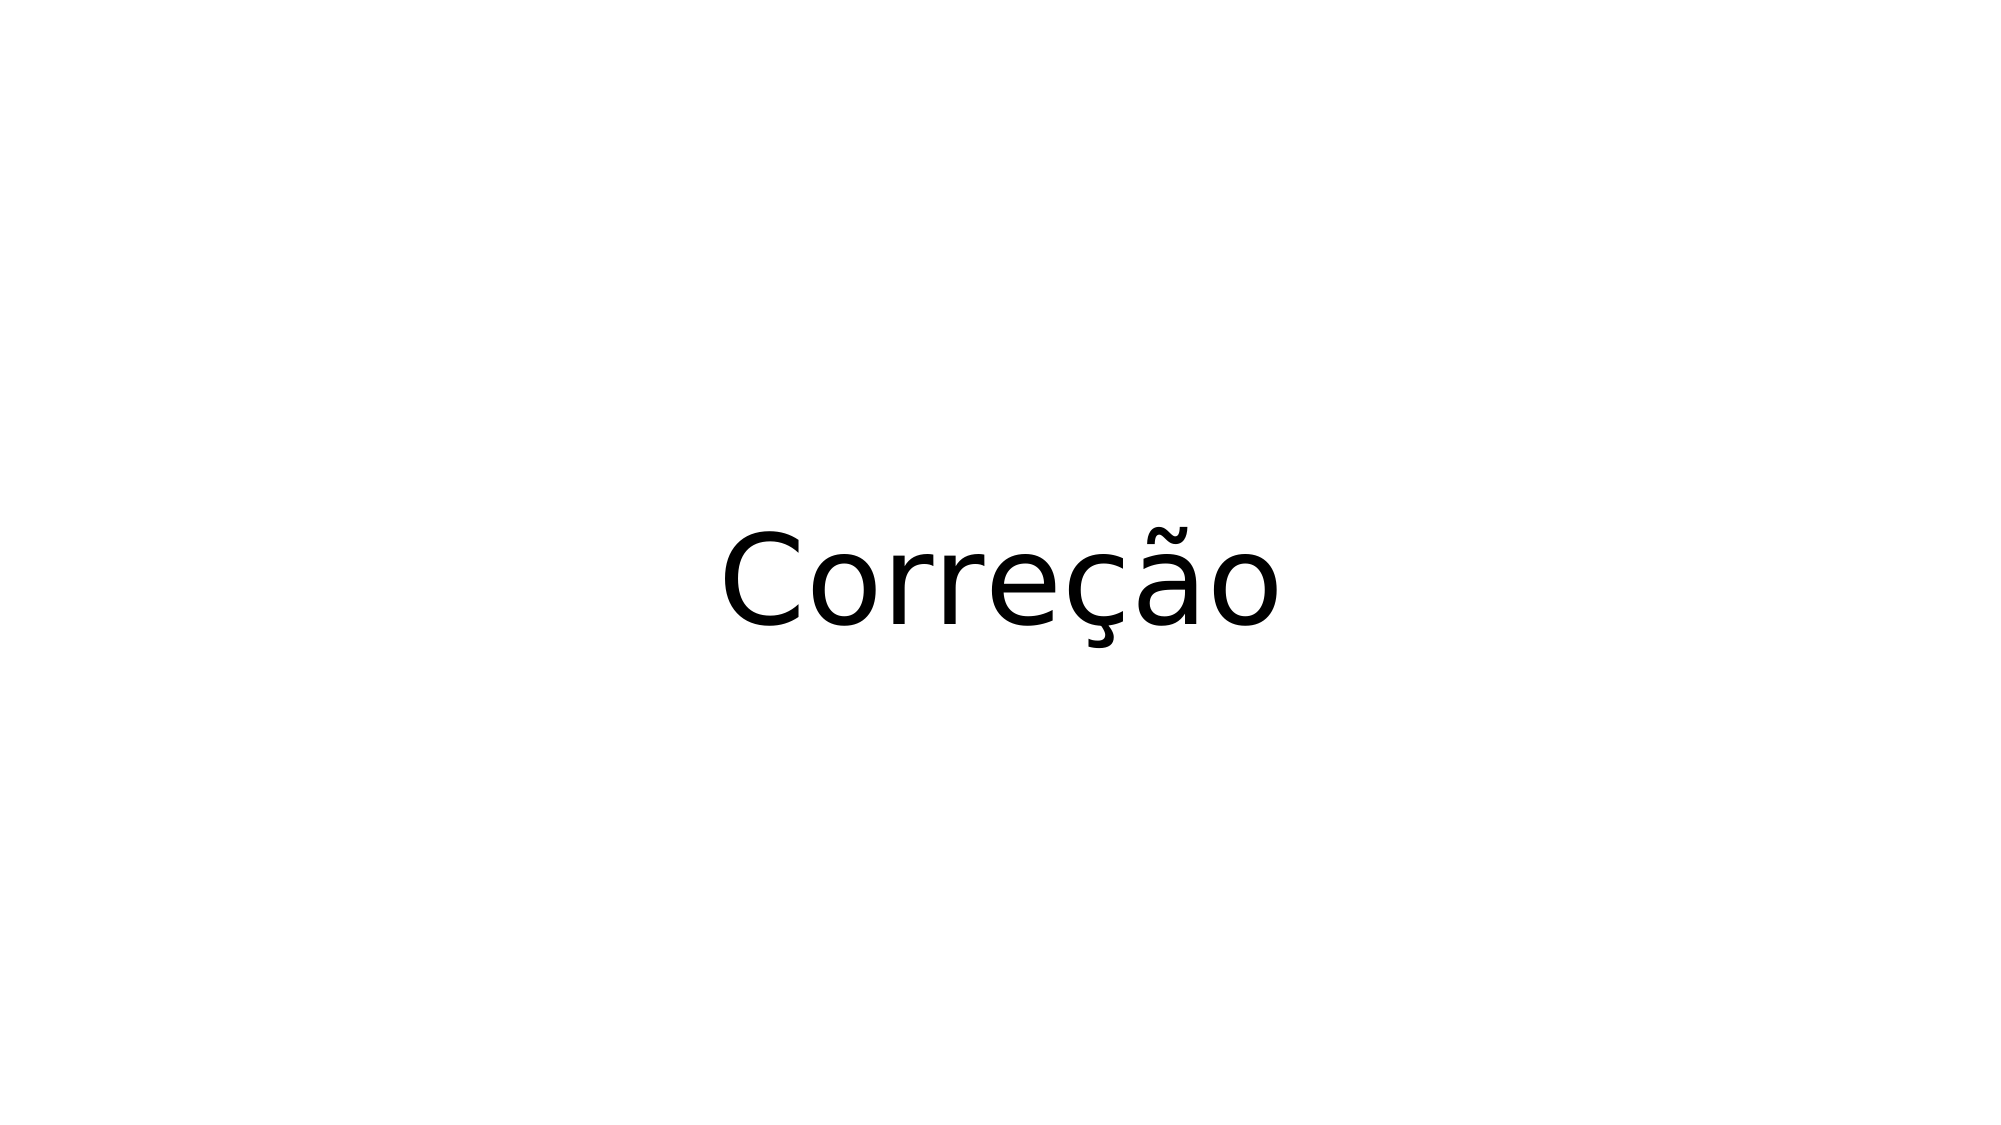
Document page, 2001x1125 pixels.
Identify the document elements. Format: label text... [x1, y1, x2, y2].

title Correção [716, 497, 1382, 800]
